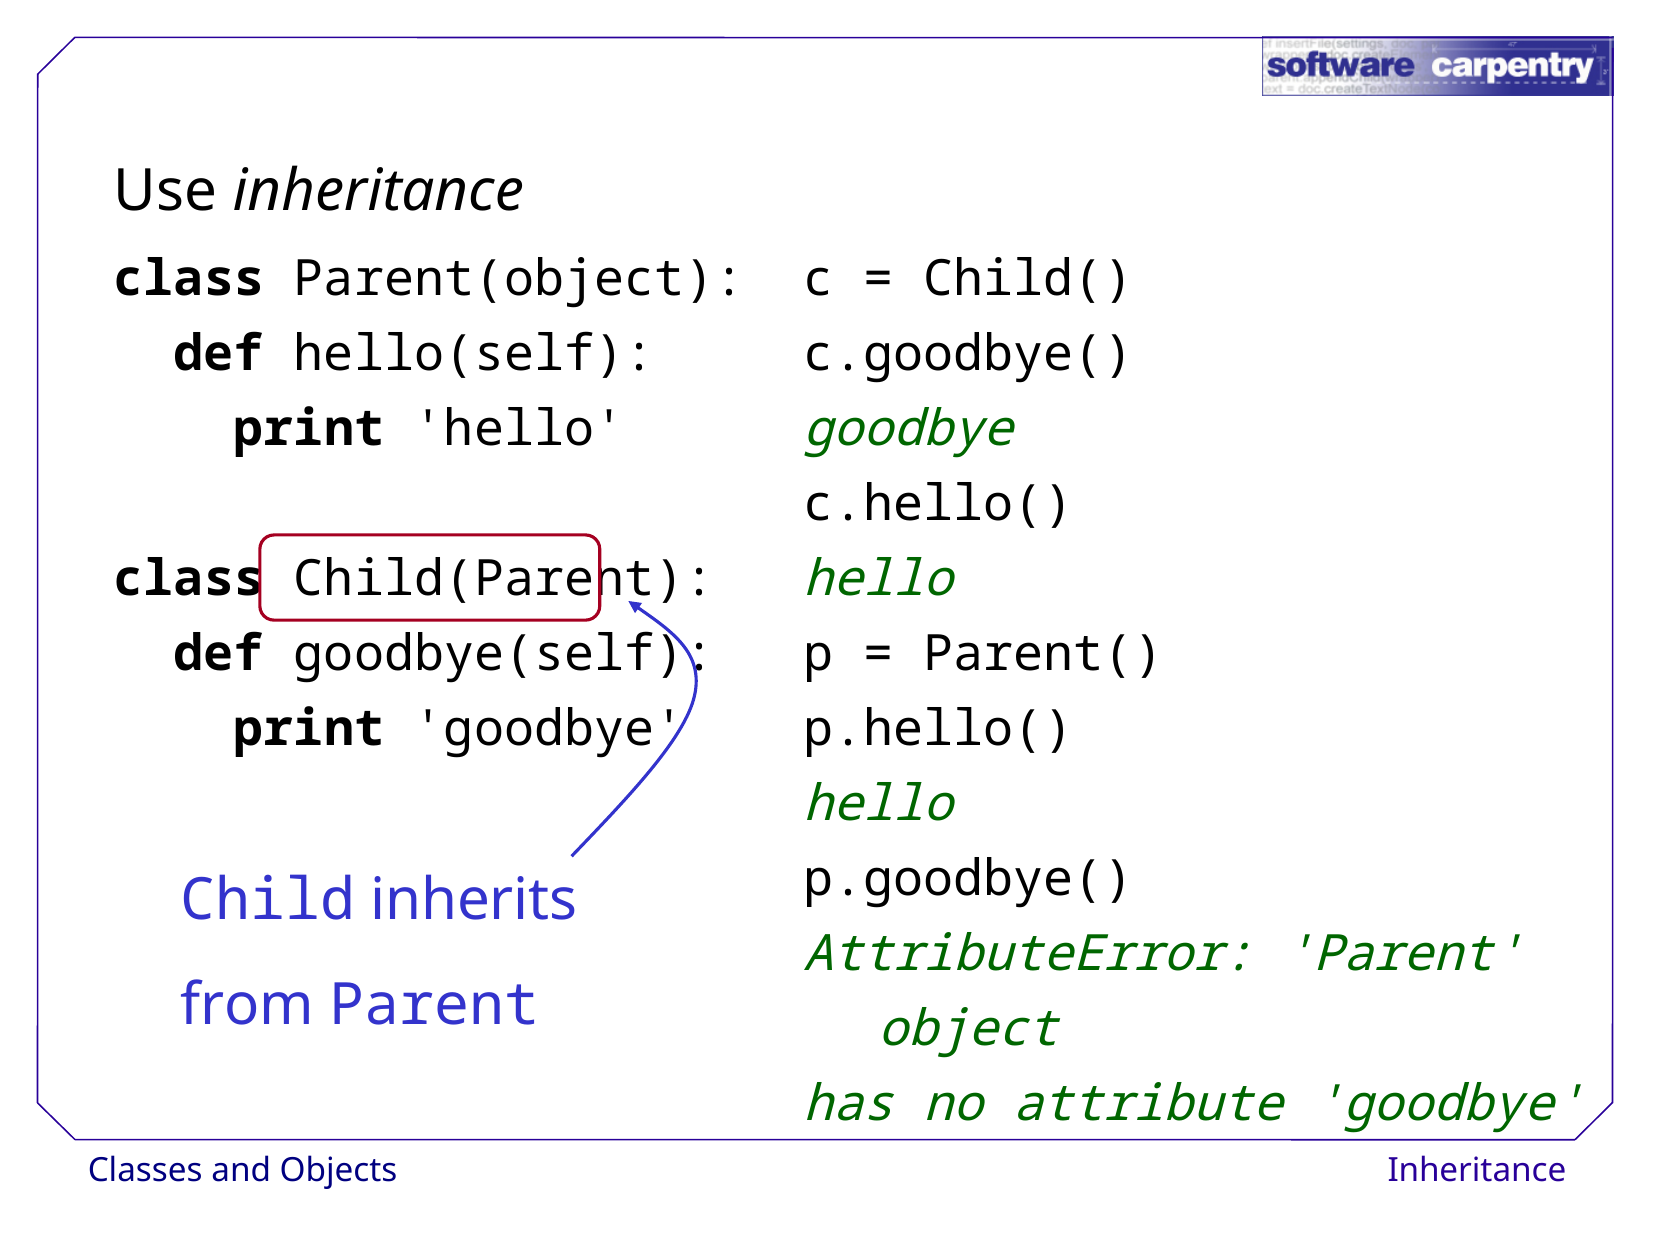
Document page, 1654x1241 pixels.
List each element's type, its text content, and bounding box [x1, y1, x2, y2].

text_box Use inheritance [99, 109, 1517, 223]
picture [1262, 36, 1614, 96]
text_box class Parent(object): def hello(self): print 'hello' class Child(Parent): def goodbye(self): print 'goodbye' [99, 223, 788, 764]
text_box Child inherits from Parent [165, 818, 721, 1044]
text_box c = Child() c.goodbye() goodbye c.hello() hello p = Parent() p.hello() hello p.goodbye() AttributeError: 'Parent' object has no attribute 'goodbye' [788, 223, 1602, 1139]
